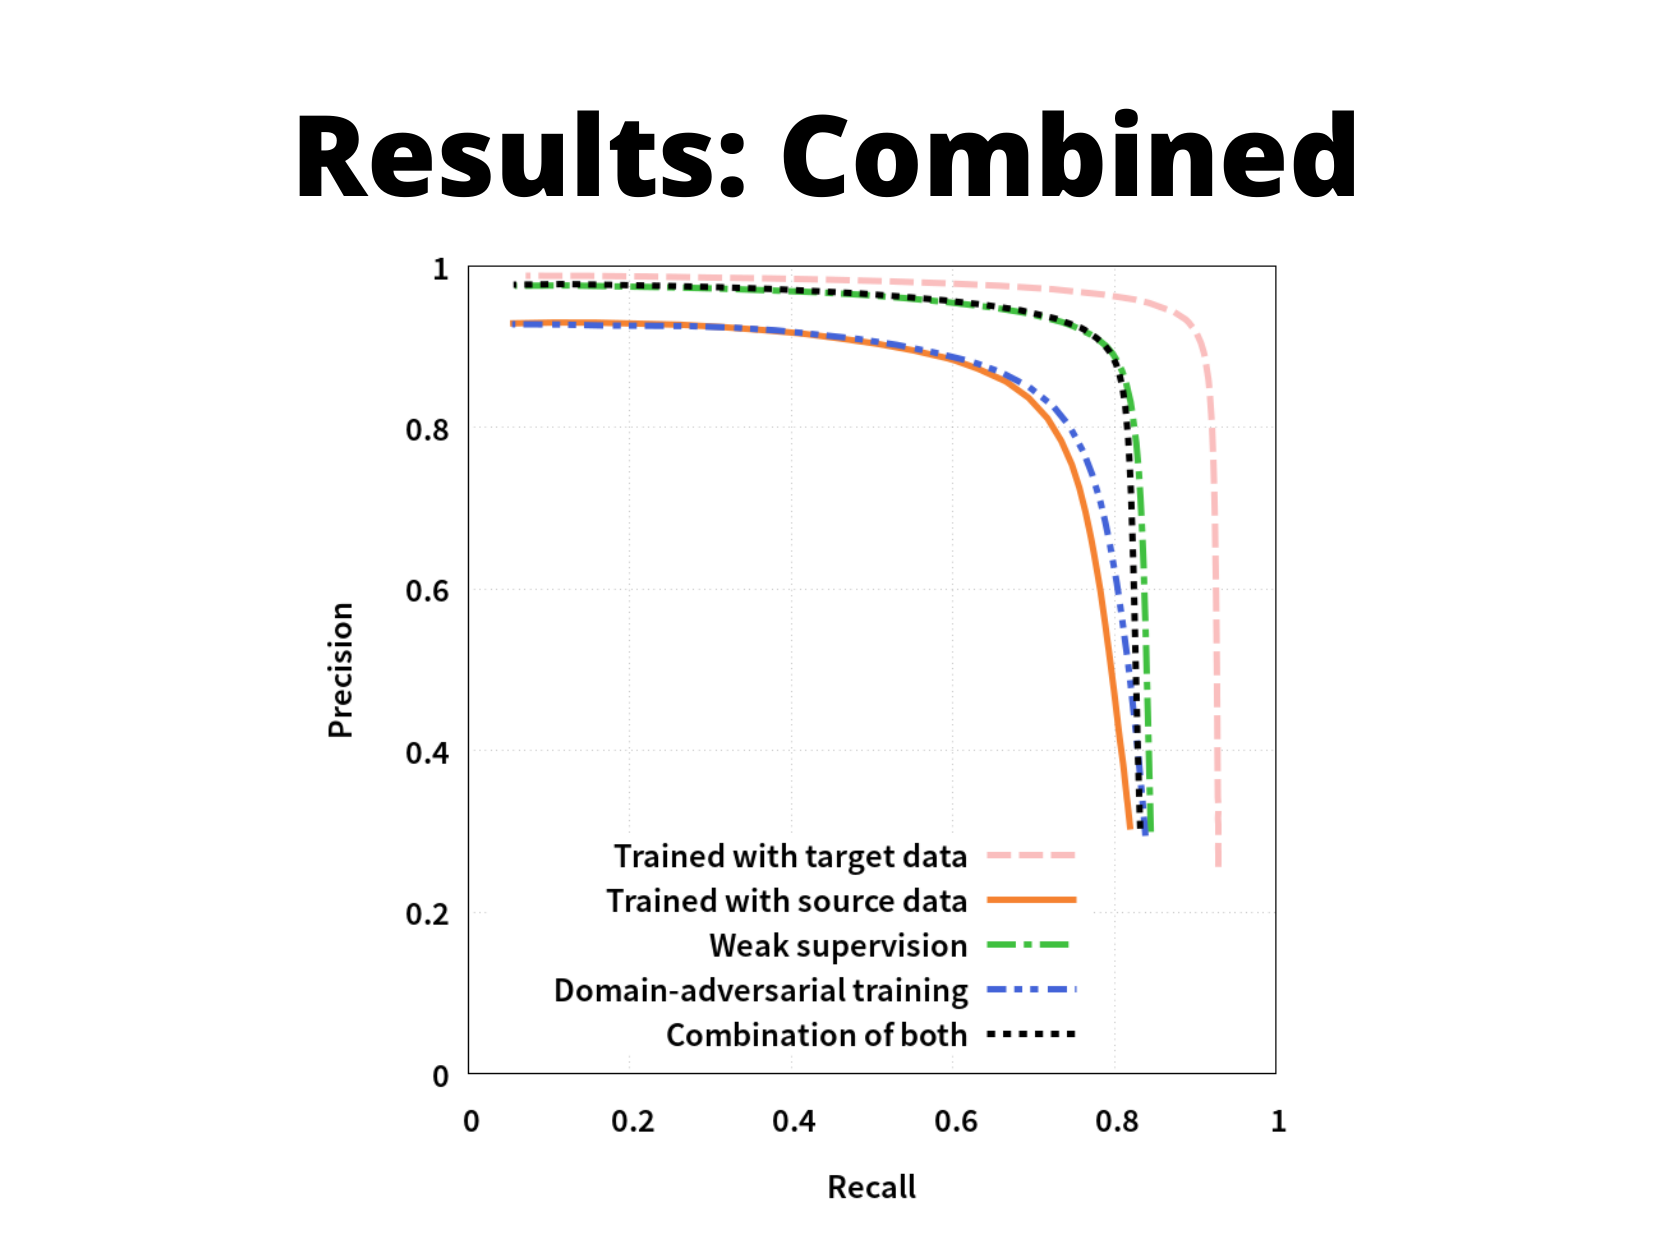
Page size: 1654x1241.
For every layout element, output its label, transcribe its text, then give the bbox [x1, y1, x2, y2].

title Results: Combined [82, 49, 1571, 257]
picture [307, 212, 1329, 1234]
